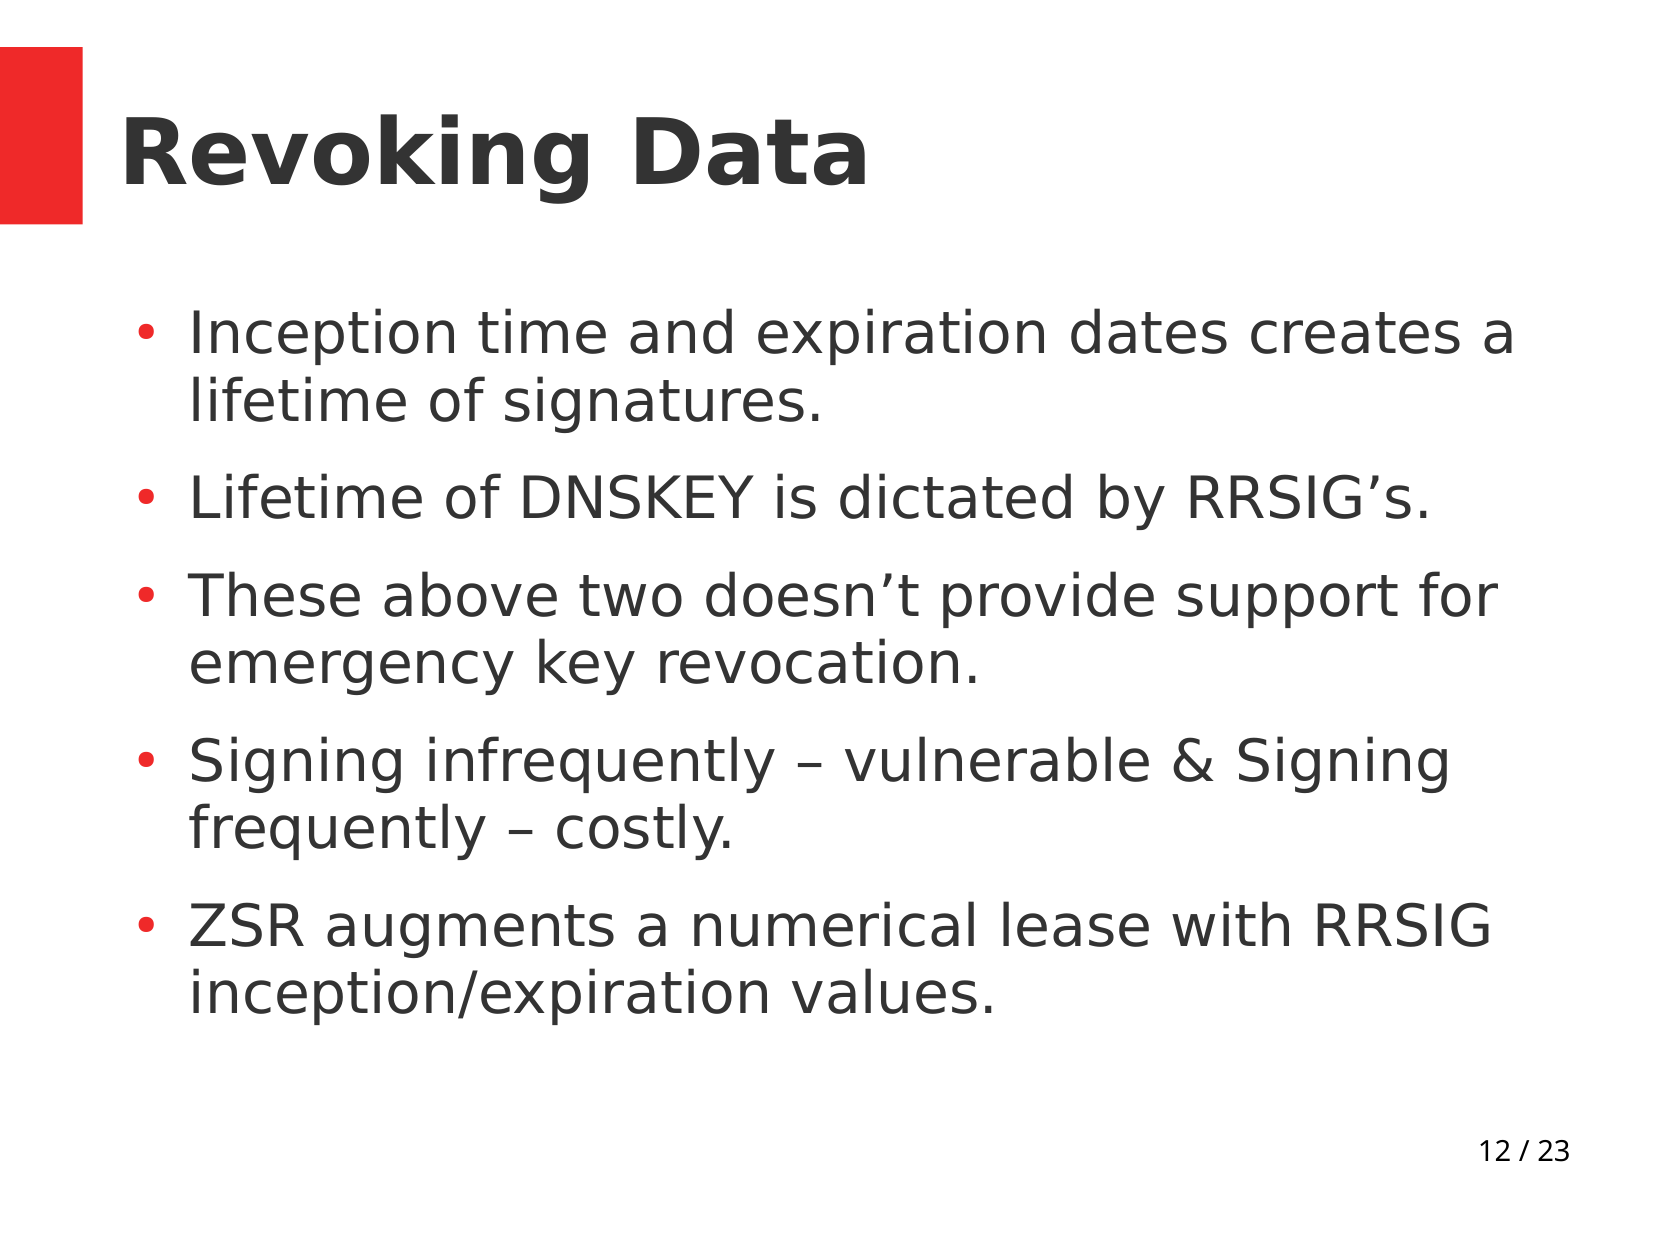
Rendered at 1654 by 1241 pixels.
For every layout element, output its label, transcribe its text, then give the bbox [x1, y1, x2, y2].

list Inception time and expiration dates creates a lifetime of signatures. Lifetime of DNSKEY is dictated by RRSIG’s. These above two doesn’t provide support for emergency key revocation. Signing infrequently – vulnerable & Signing frequently – costly. ZSR augments a numerical lease with RRSIG inception/expiration values. [118, 300, 1536, 1020]
title Revoking Data [118, 49, 1571, 257]
